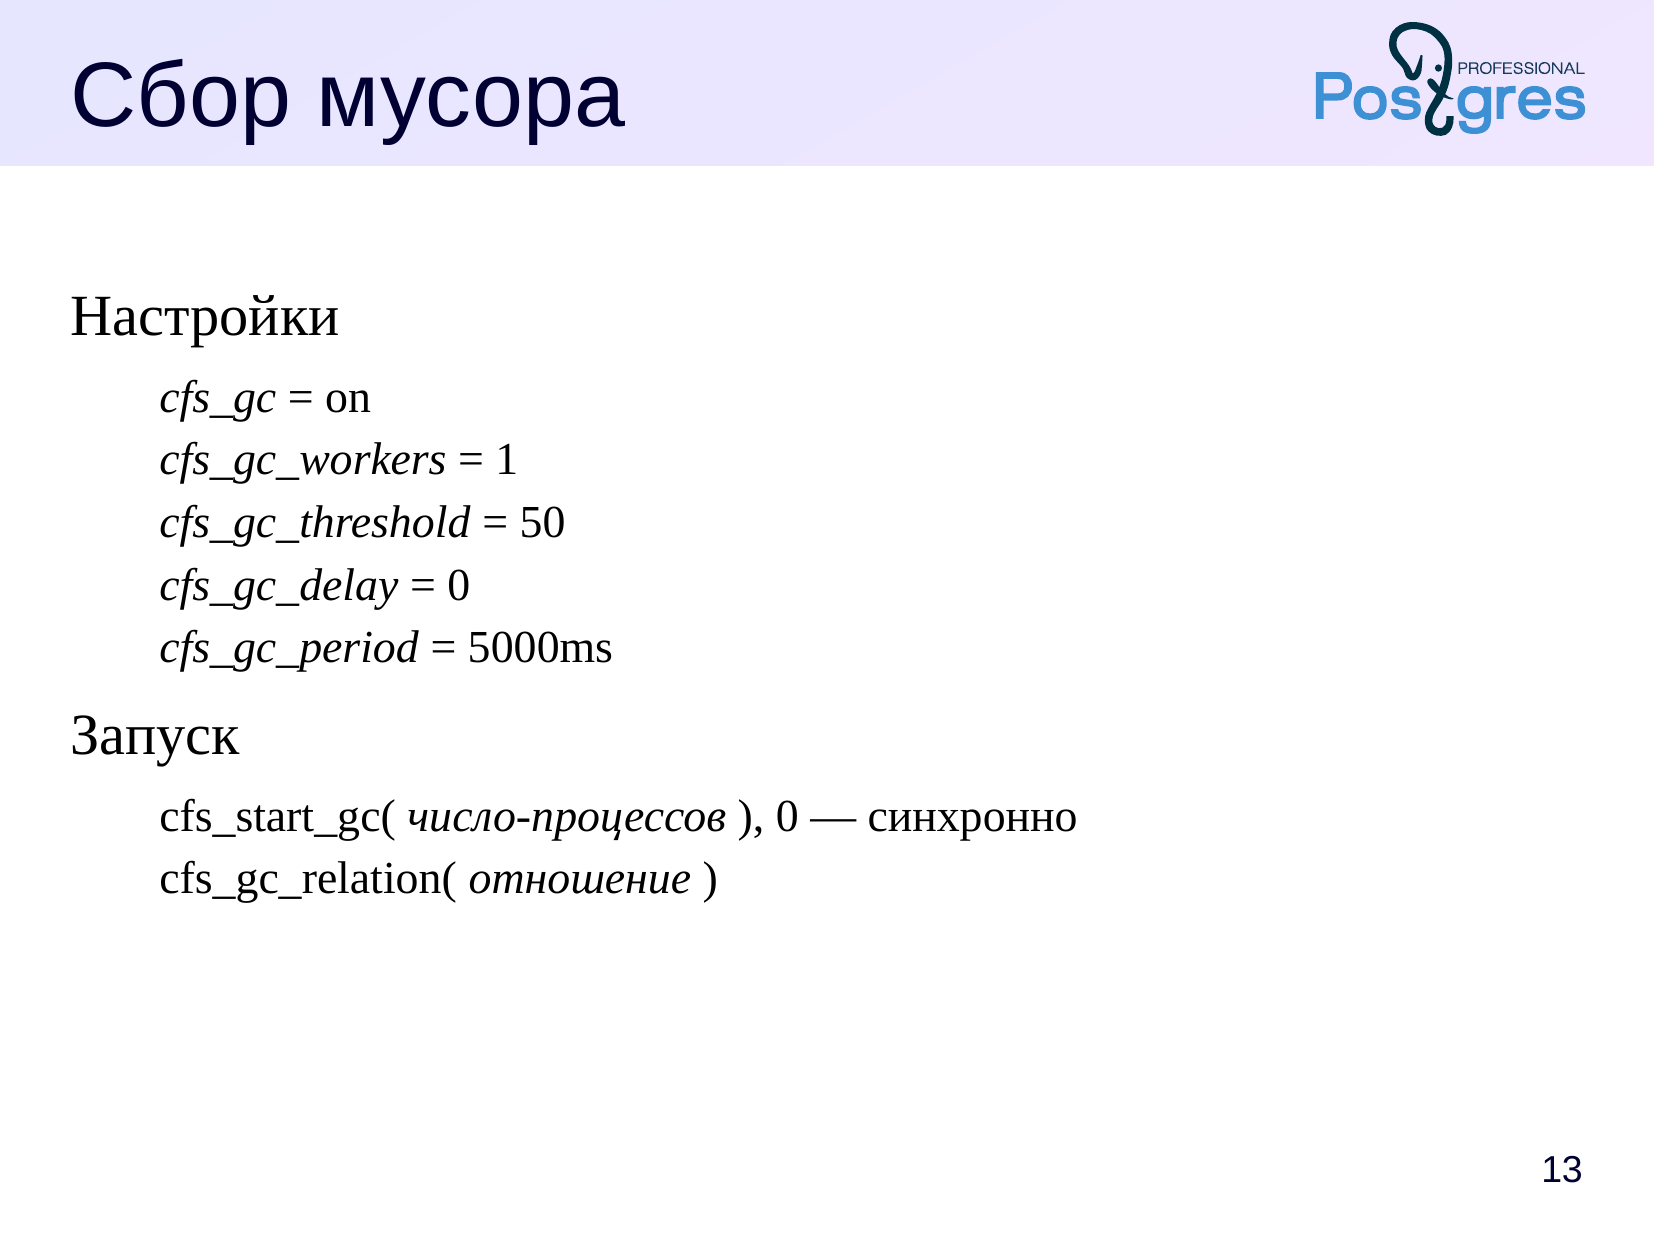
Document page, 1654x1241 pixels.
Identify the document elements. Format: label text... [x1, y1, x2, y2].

list Настройки cfs_gc = on cfs_gc_workers = 1 cfs_gc_threshold = 50 cfs_gc_delay = 0 cfs_gc_period = 5000ms Запуск cfs_start_gc( число-процессов ), 0 — синхронно cfs_gc_relation( отношение ) [70, 283, 1583, 1134]
title Сбор мусора [70, 43, 1241, 147]
